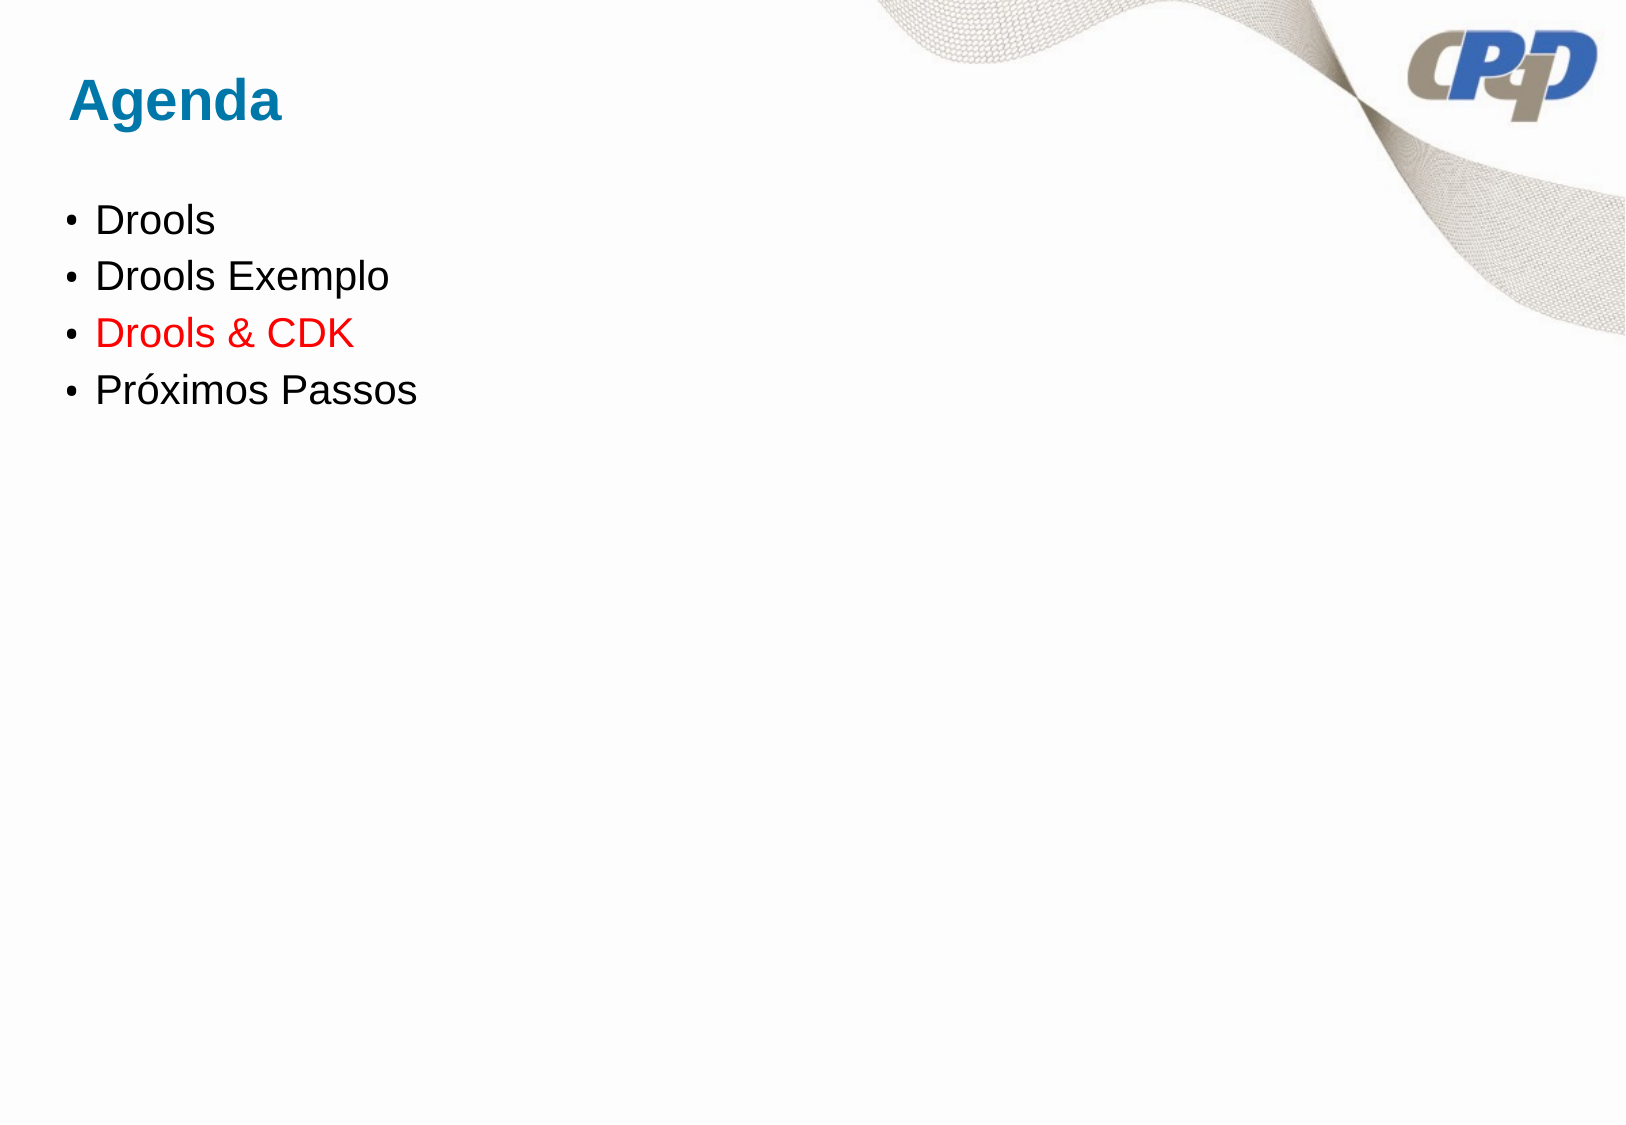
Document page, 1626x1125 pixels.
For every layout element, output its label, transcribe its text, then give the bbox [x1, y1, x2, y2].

picture [0, 0, 1626, 1125]
list Drools Drools Exemplo Drools & CDK Próximos Passos [63, 196, 1544, 991]
title Agenda [68, 57, 1288, 143]
